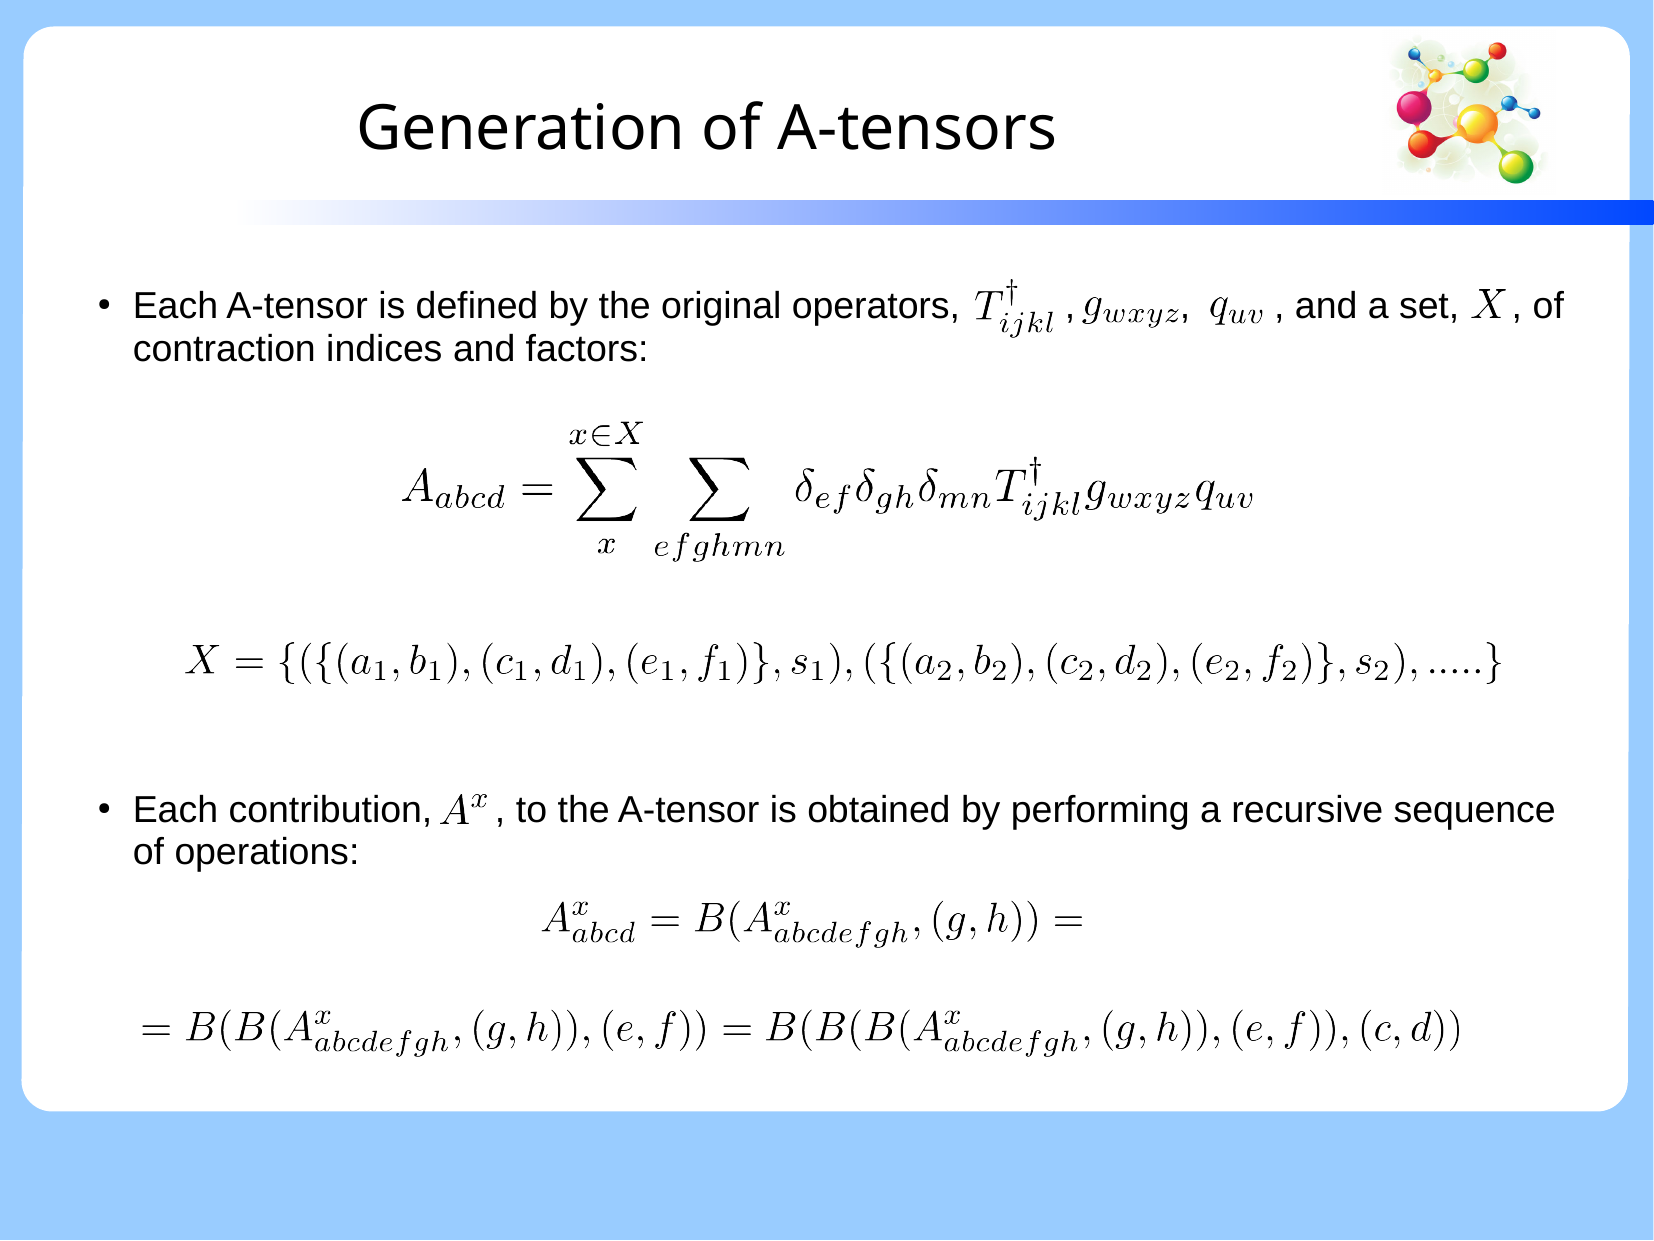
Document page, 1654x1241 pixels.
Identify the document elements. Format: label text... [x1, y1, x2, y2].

title Generation of A-tensors [82, 49, 1332, 201]
picture [439, 794, 487, 824]
picture [185, 642, 1501, 684]
picture [1471, 289, 1506, 318]
picture [1210, 297, 1263, 325]
text_box Each A-tensor is defined by the original operators, , , , and a set, , of contraction indices and factors: Each contribution, , to the A-tensor is obtained by performing a recursive sequence of operations: [82, 277, 1605, 881]
picture [541, 900, 1082, 948]
list [82, 881, 1571, 1069]
picture [142, 1009, 1459, 1057]
picture [974, 279, 1053, 338]
picture [1382, 29, 1556, 195]
picture [1082, 297, 1179, 329]
picture [401, 421, 1253, 562]
